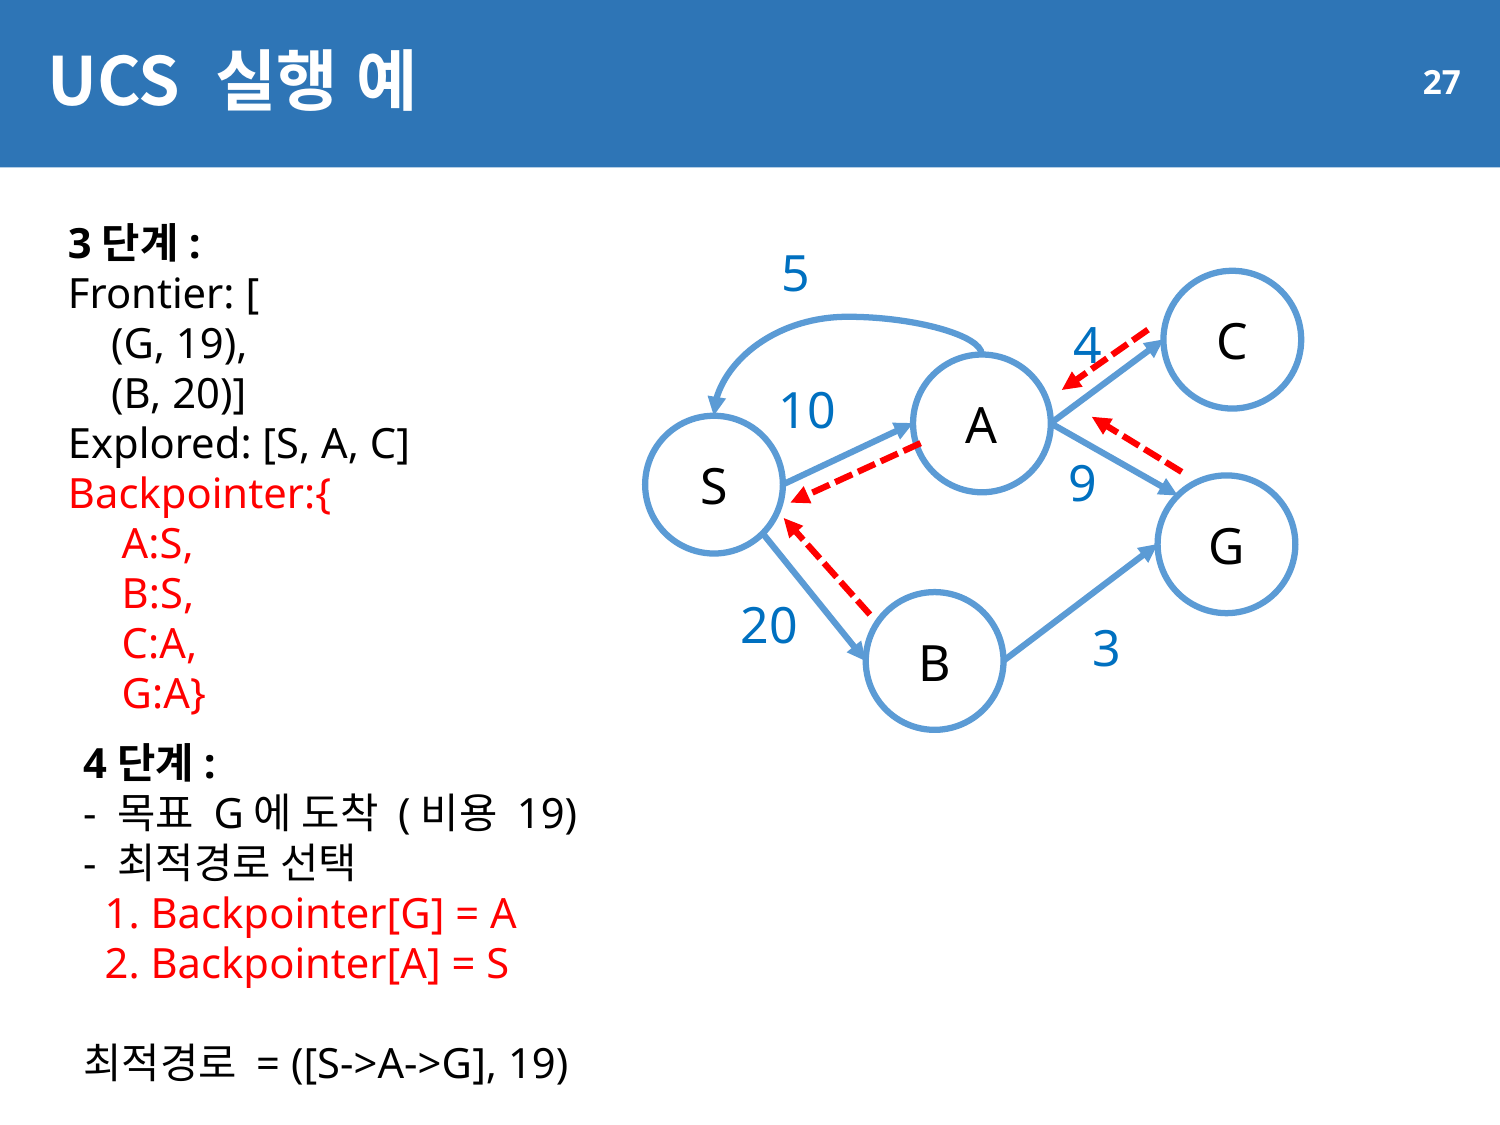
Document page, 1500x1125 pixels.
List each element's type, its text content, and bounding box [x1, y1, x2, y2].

text_box 20 [725, 585, 813, 661]
text_box 3 [1077, 608, 1137, 684]
text_box G [1157, 475, 1296, 614]
text_box A [913, 354, 1051, 493]
text_box C [1163, 270, 1302, 409]
text_box B [865, 592, 1004, 730]
title UCS 실행 예 [32, 20, 1476, 148]
slide_number <number> [1273, 53, 1476, 114]
text_box 4단계: - 목표 G에 도착 (비용 19) - 최적경로 선택 1. Backpointer[G] = A 2. Backpointer[A] = S 최적경로 = ([S->A->G], 19) [68, 729, 593, 1095]
text_box 5 [766, 234, 822, 309]
text_box 10 [764, 370, 851, 446]
text_box 4 [1058, 305, 1114, 381]
text_box S [645, 415, 783, 554]
text_box 9 [1053, 444, 1113, 520]
text_box 3단계: Frontier: [ (G, 19), (B, 20)] Explored: [S, A, C] Backpointer:{ A:S, B:S, C:A, G:A} [53, 209, 426, 725]
